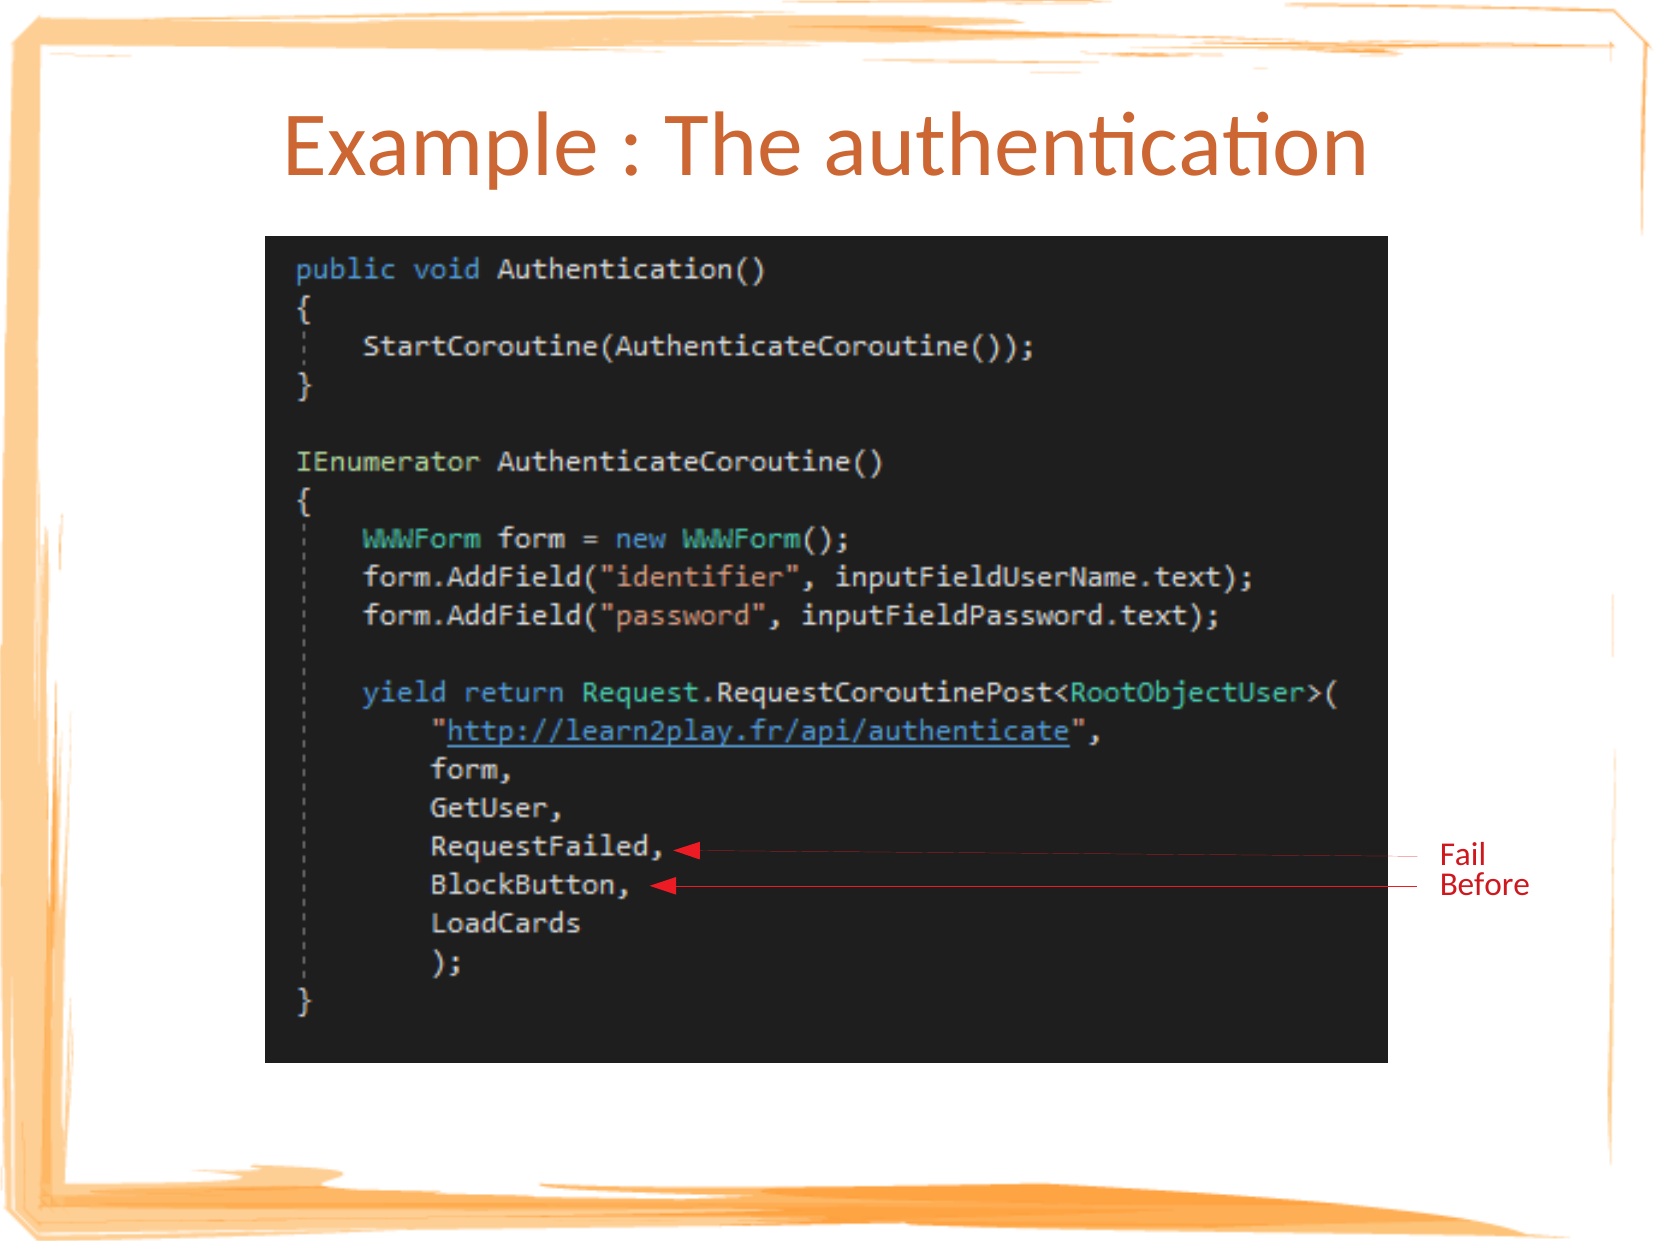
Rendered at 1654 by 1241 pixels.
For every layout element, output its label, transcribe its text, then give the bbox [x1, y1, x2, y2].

title Example : The authentication [82, 49, 1571, 257]
picture [0, 0, 1654, 1241]
text_box Before [1425, 882, 1565, 911]
text_box Fail [1425, 833, 1565, 882]
